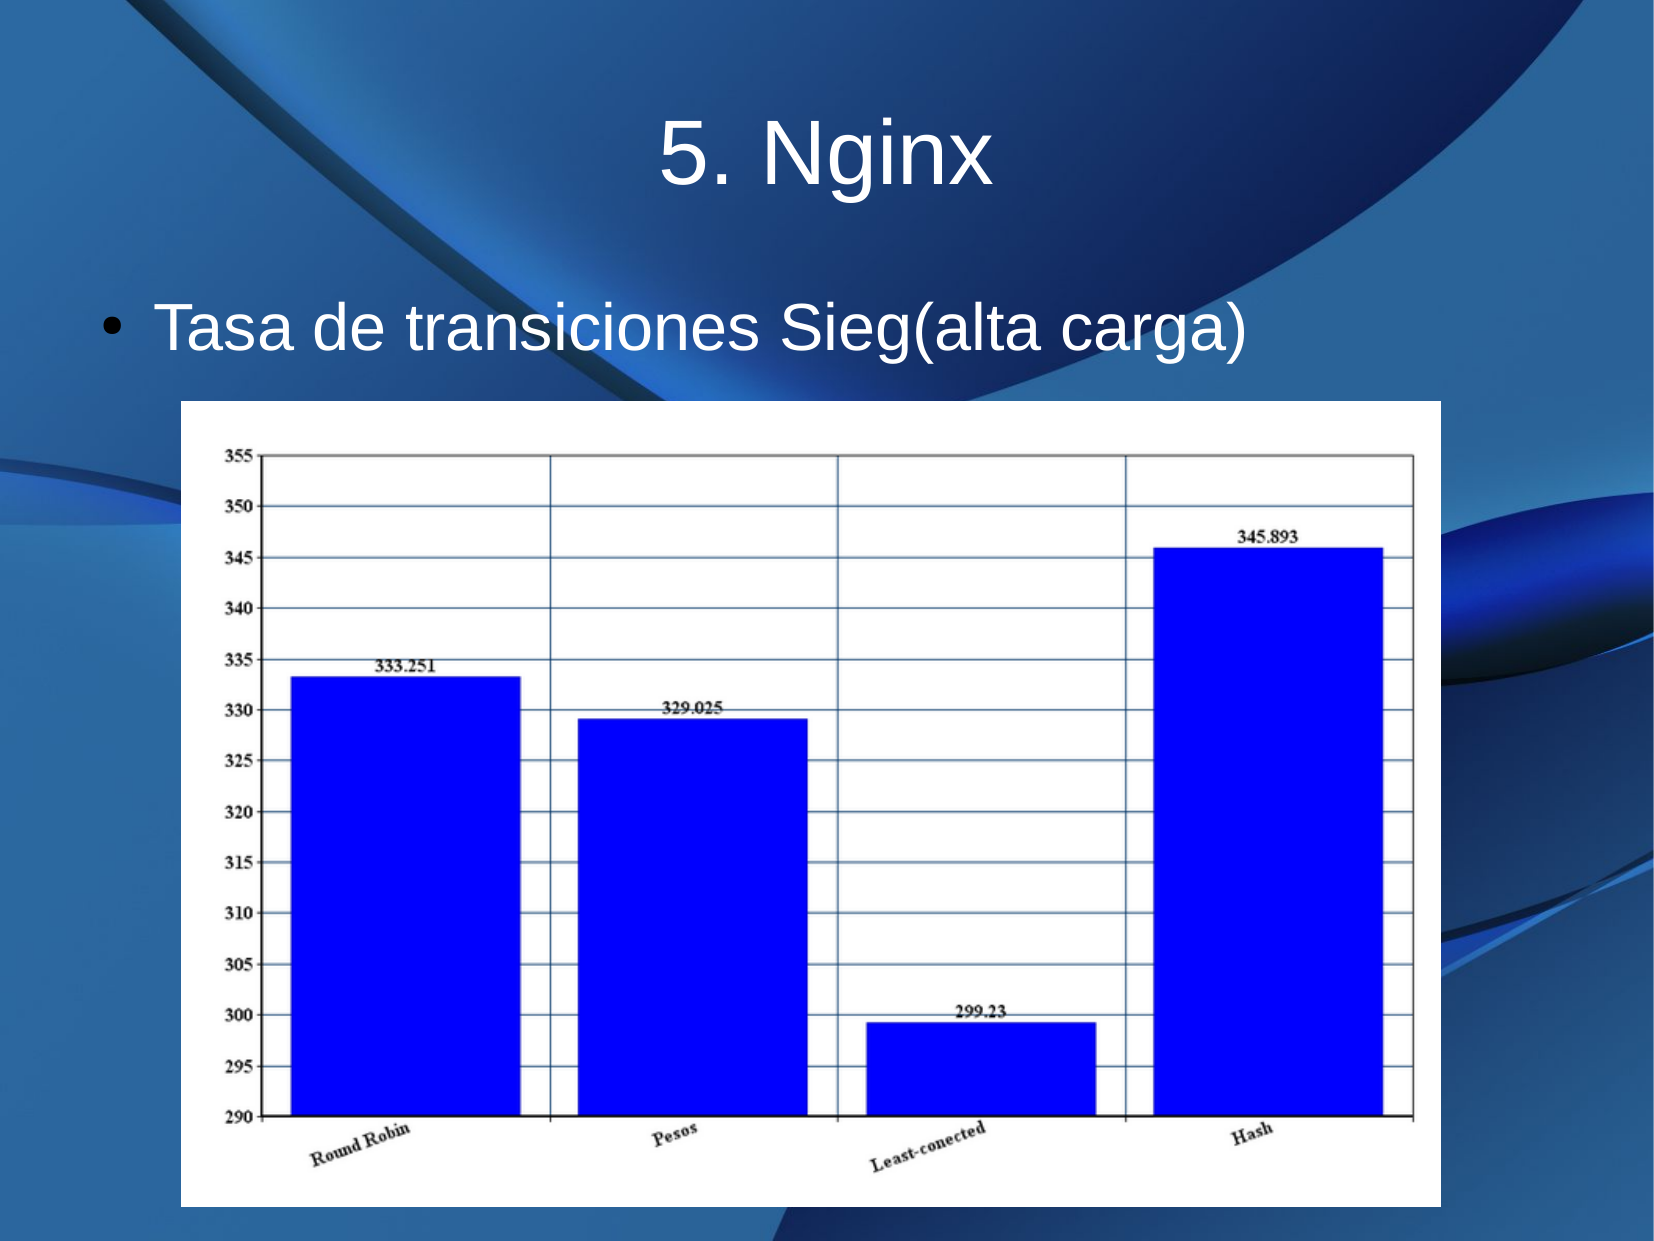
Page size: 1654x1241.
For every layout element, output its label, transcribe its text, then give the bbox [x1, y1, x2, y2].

title 5. Nginx [82, 49, 1571, 257]
list Tasa de transiciones Sieg(alta carga) [82, 290, 1571, 1109]
picture [0, 0, 1654, 1241]
